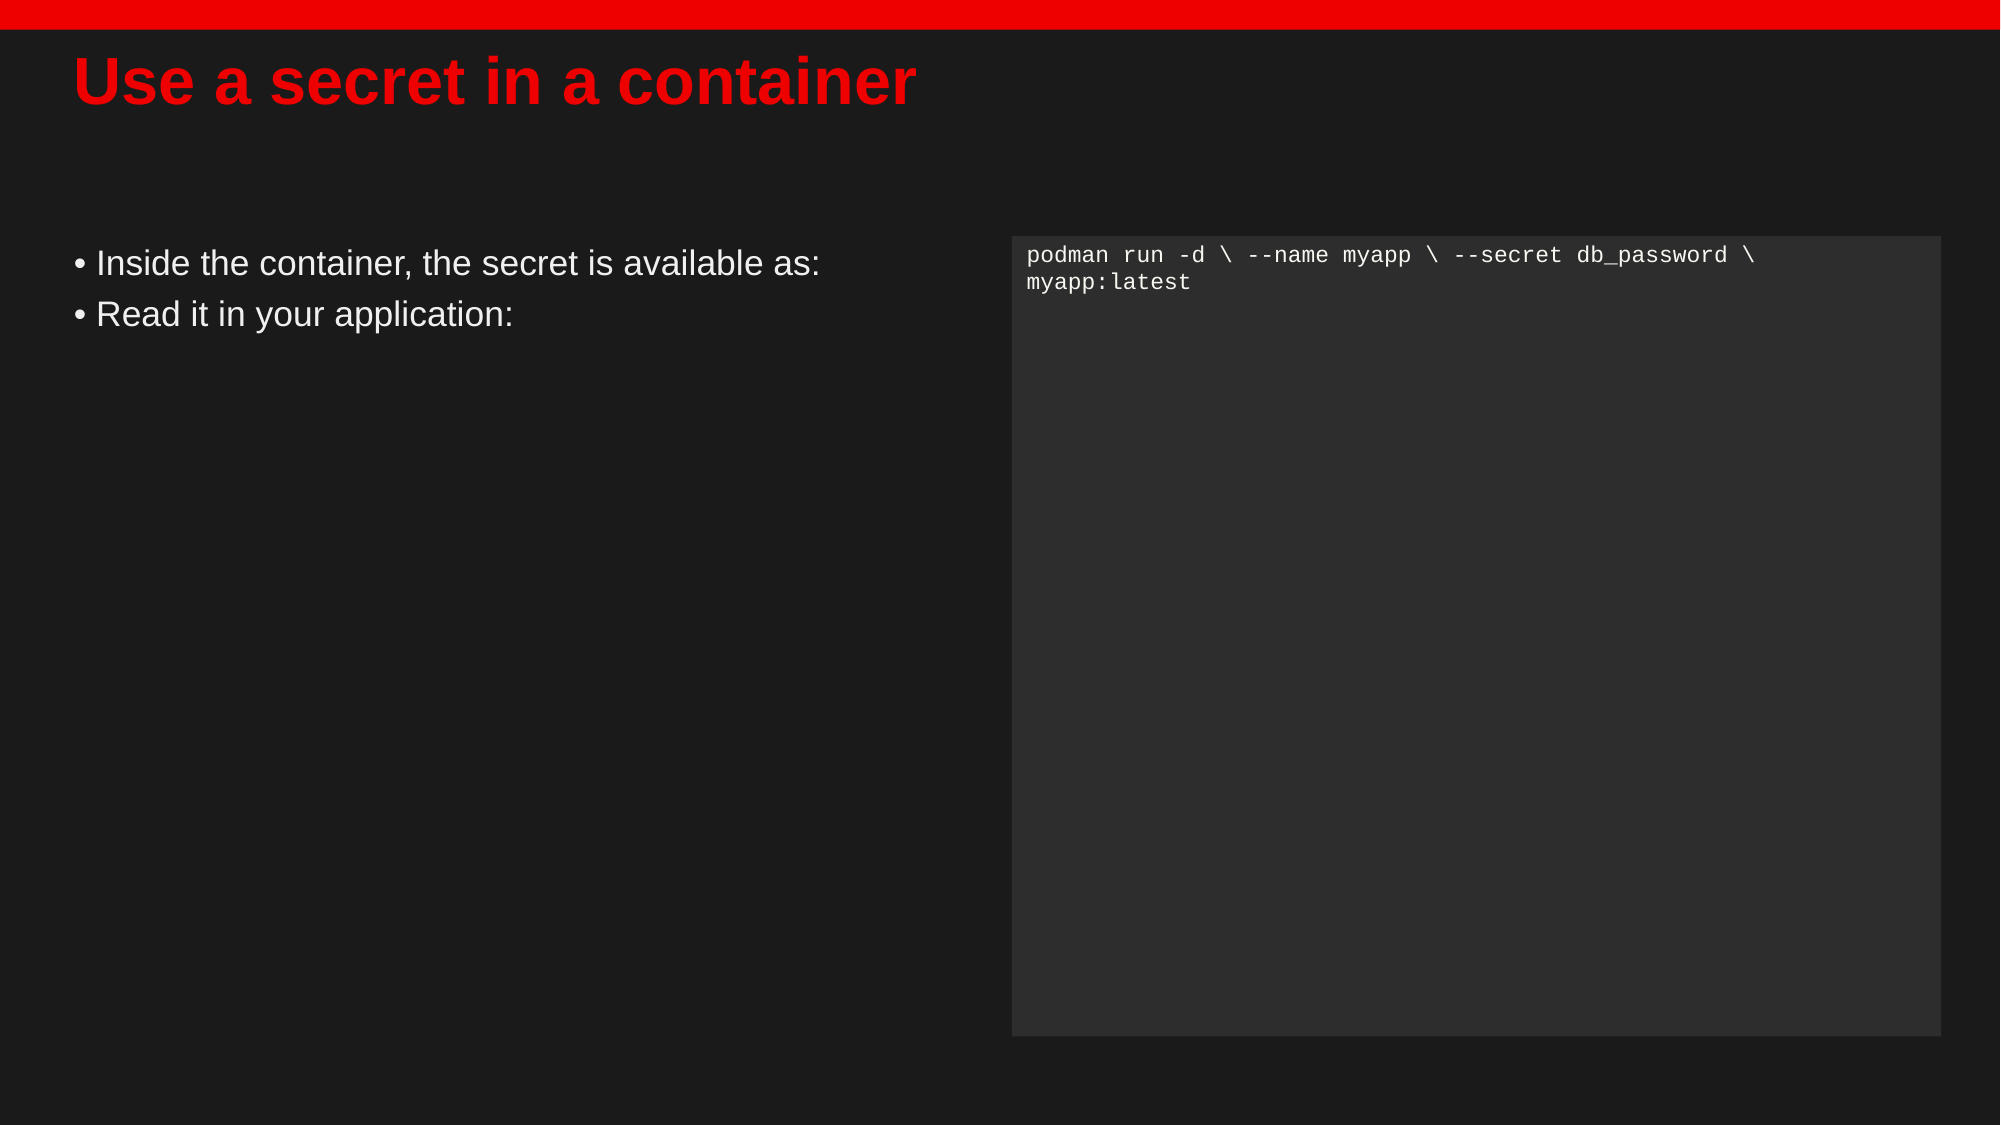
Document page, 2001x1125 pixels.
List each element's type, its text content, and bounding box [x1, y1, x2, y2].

text_box Use a secret in a container [59, 36, 1942, 208]
text_box [0, 0, 2001, 30]
text_box podman run -d \ --name myapp \ --secret db_password \ myapp:latest [1011, 236, 1942, 1037]
text_box • Inside the container, the secret is available as: • Read it in your application: [59, 236, 989, 1037]
